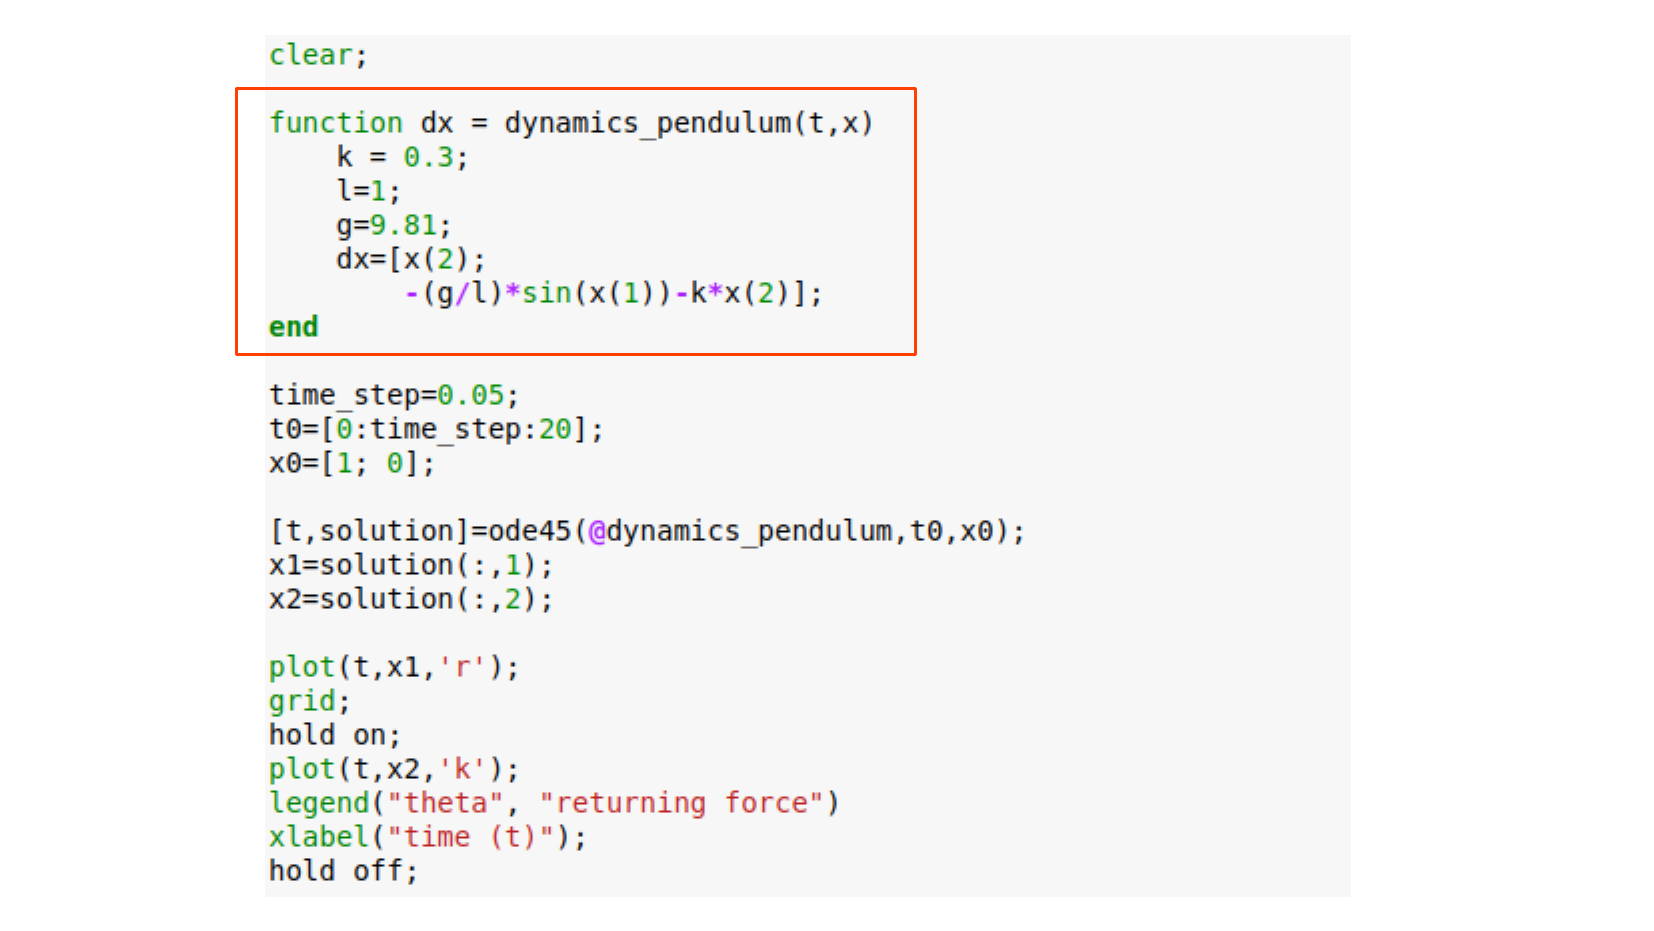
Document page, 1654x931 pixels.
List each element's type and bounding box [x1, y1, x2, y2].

picture [265, 35, 1351, 897]
picture [265, 90, 914, 353]
